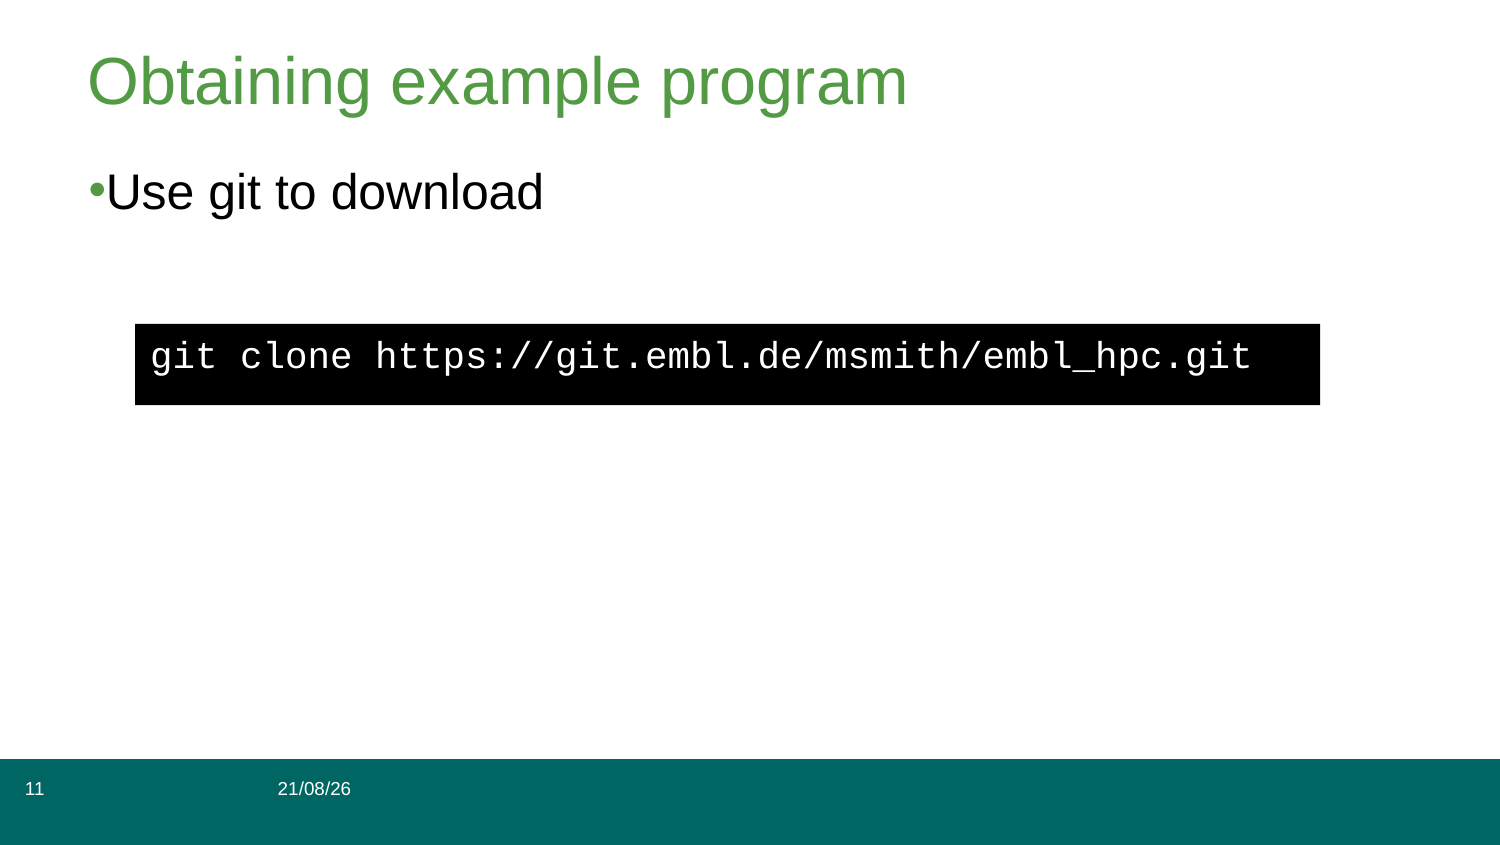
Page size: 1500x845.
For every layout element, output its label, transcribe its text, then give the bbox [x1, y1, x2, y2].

text_box git clone https://git.embl.de/msmith/embl_hpc.git [135, 323, 1321, 406]
list Use git to download [88, 159, 1427, 220]
title Obtaining example program [87, 37, 1426, 132]
text_box <number> [24, 776, 76, 799]
text_box 05/05/18 [277, 776, 553, 799]
